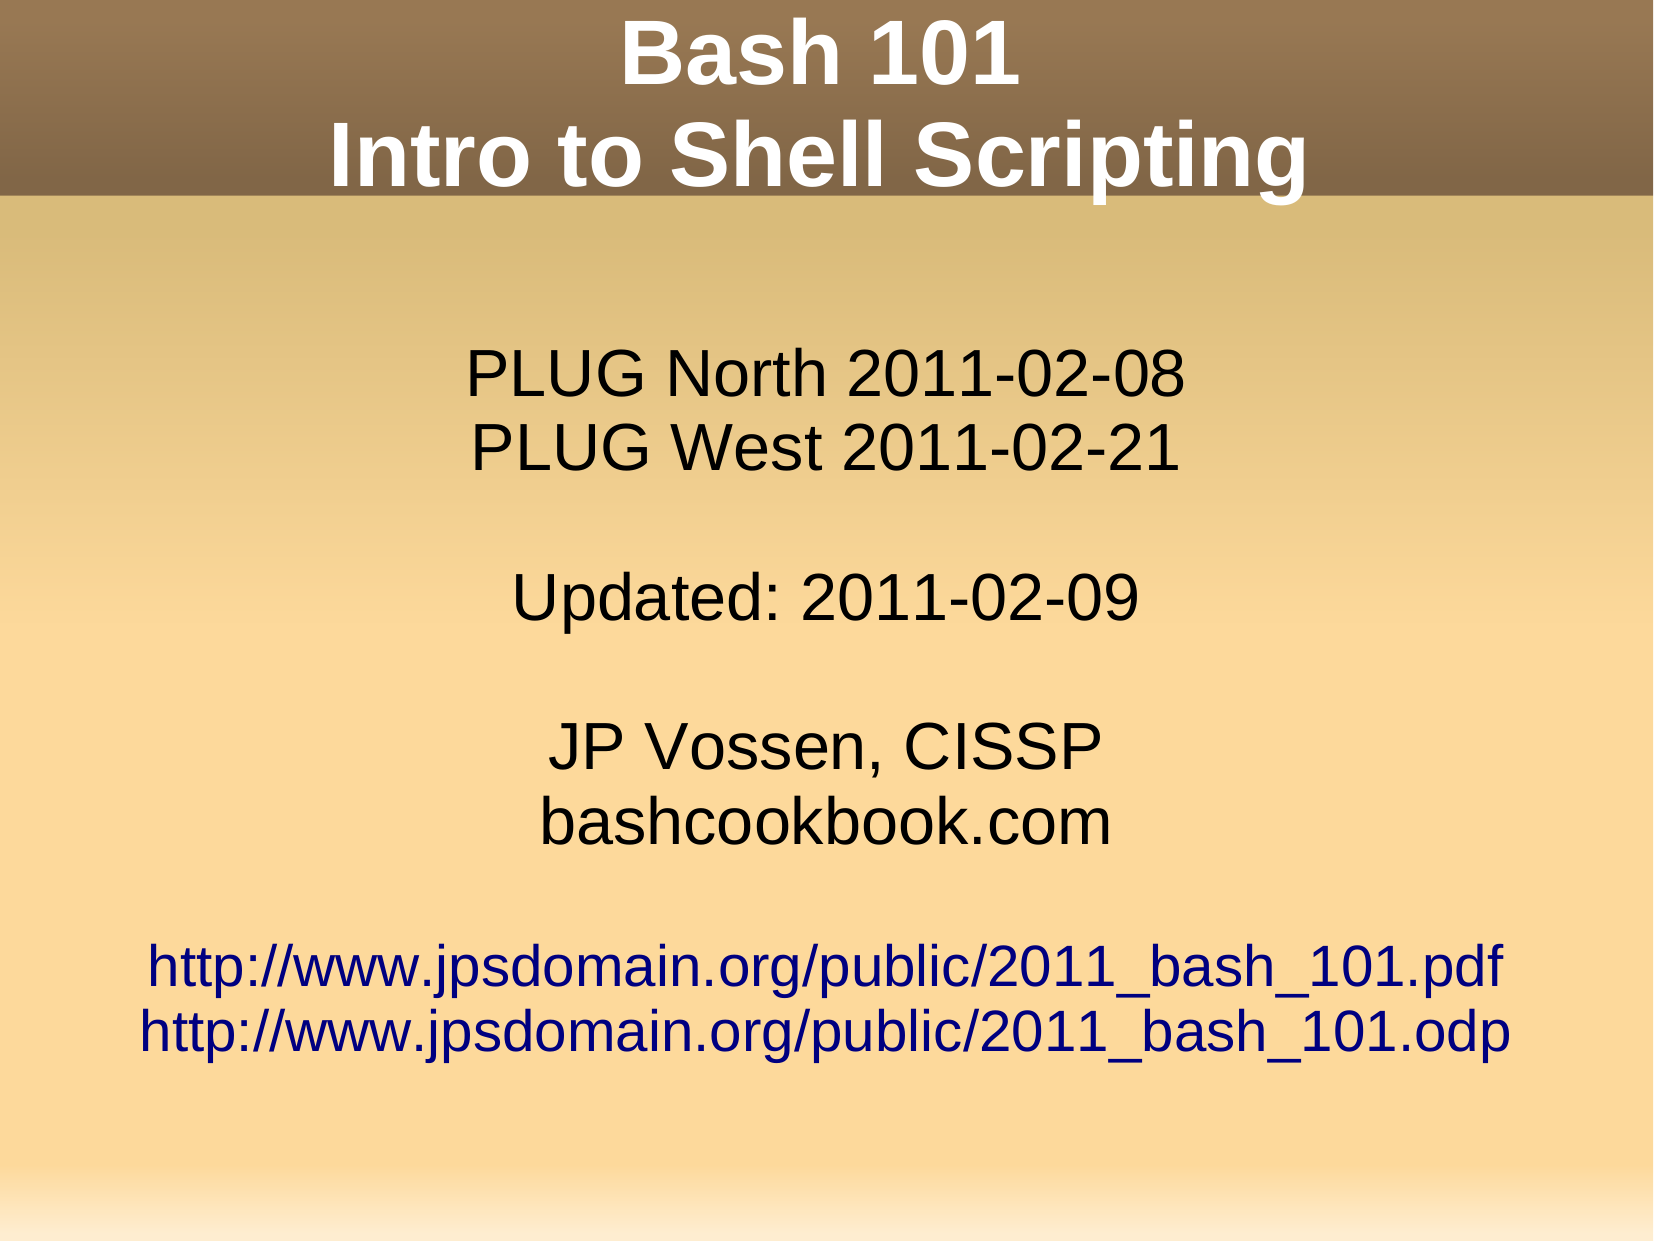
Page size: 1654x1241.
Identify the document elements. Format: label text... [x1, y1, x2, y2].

subtitle PLUG North 2011-02-08 PLUG West 2011-02-21 Updated: 2011-02-09 JP Vossen, CISSP bashcookbook.com http://www.jpsdomain.org/public/2011_bash_101.pdf http://www.jpsdomain.org/public/2011_bash_101.odp [82, 290, 1571, 1109]
title Bash 101 Intro to Shell Scripting [76, 1, 1565, 207]
picture [0, 0, 1654, 1241]
